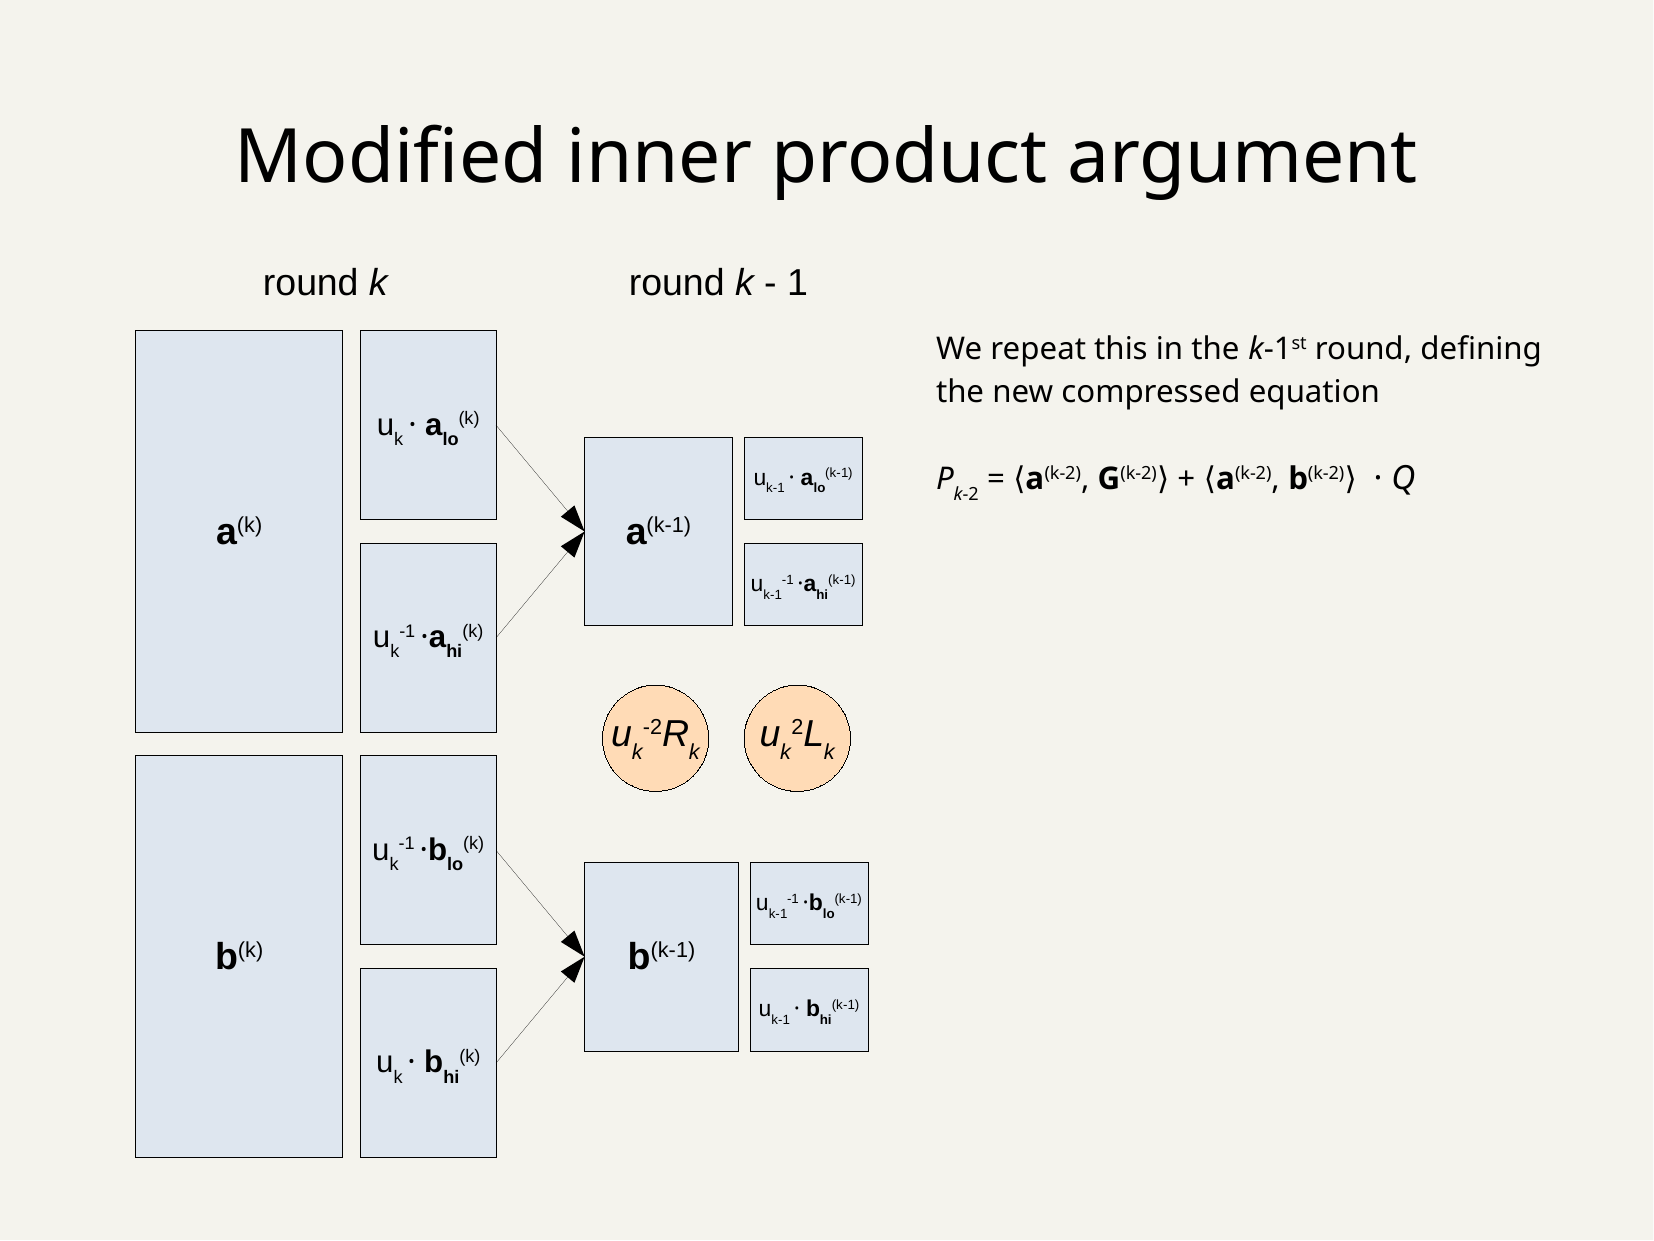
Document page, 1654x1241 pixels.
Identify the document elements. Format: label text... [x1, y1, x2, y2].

text_box uk-1 · alo(k-1) [744, 437, 863, 520]
text_box We repeat this in the k-1st round, defining the new compressed equation Pk-2 = ⟨a(k-2), G(k-2)⟩ + ⟨a(k-2), b(k-2)⟩ · Q [921, 318, 1595, 566]
text_box round k - 1 [614, 253, 823, 311]
text_box uk-1 ·ahi(k) [360, 543, 497, 733]
text_box uk-2Rk [602, 685, 709, 792]
text_box uk · alo(k) [360, 330, 497, 520]
text_box uk2Lk [744, 685, 851, 792]
text_box uk-1-1 ·ahi(k-1) [744, 543, 863, 626]
text_box b(k) [135, 755, 343, 1158]
text_box round k [248, 253, 403, 311]
title Modified inner product argument [82, 49, 1571, 257]
text_box a(k) [135, 330, 343, 733]
text_box b(k-1) [584, 862, 739, 1052]
text_box uk-1-1 ·blo(k-1) [750, 862, 869, 945]
text_box uk-1 · bhi(k-1) [750, 968, 869, 1052]
text_box uk-1 ·blo(k) [360, 755, 497, 945]
text_box a(k-1) [584, 437, 733, 626]
text_box uk · bhi(k) [360, 968, 497, 1158]
